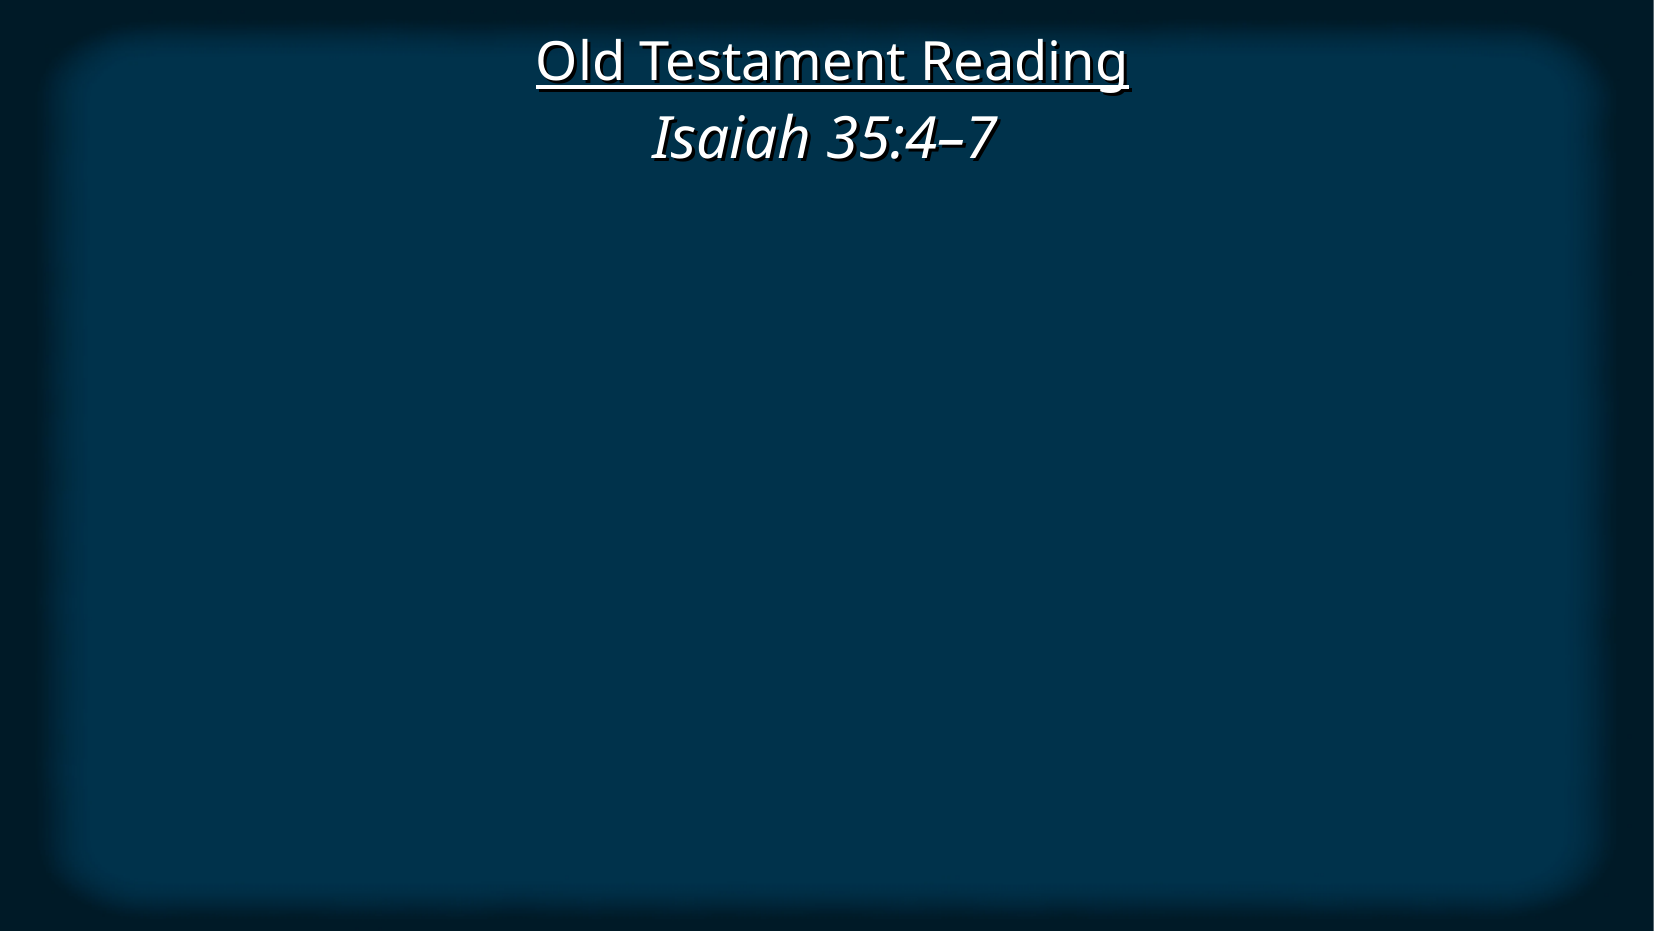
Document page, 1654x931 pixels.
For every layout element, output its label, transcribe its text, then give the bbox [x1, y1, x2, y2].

text_box Old Testament Reading Isaiah 35:4–7 [75, 15, 1591, 179]
picture [0, 0, 1654, 931]
